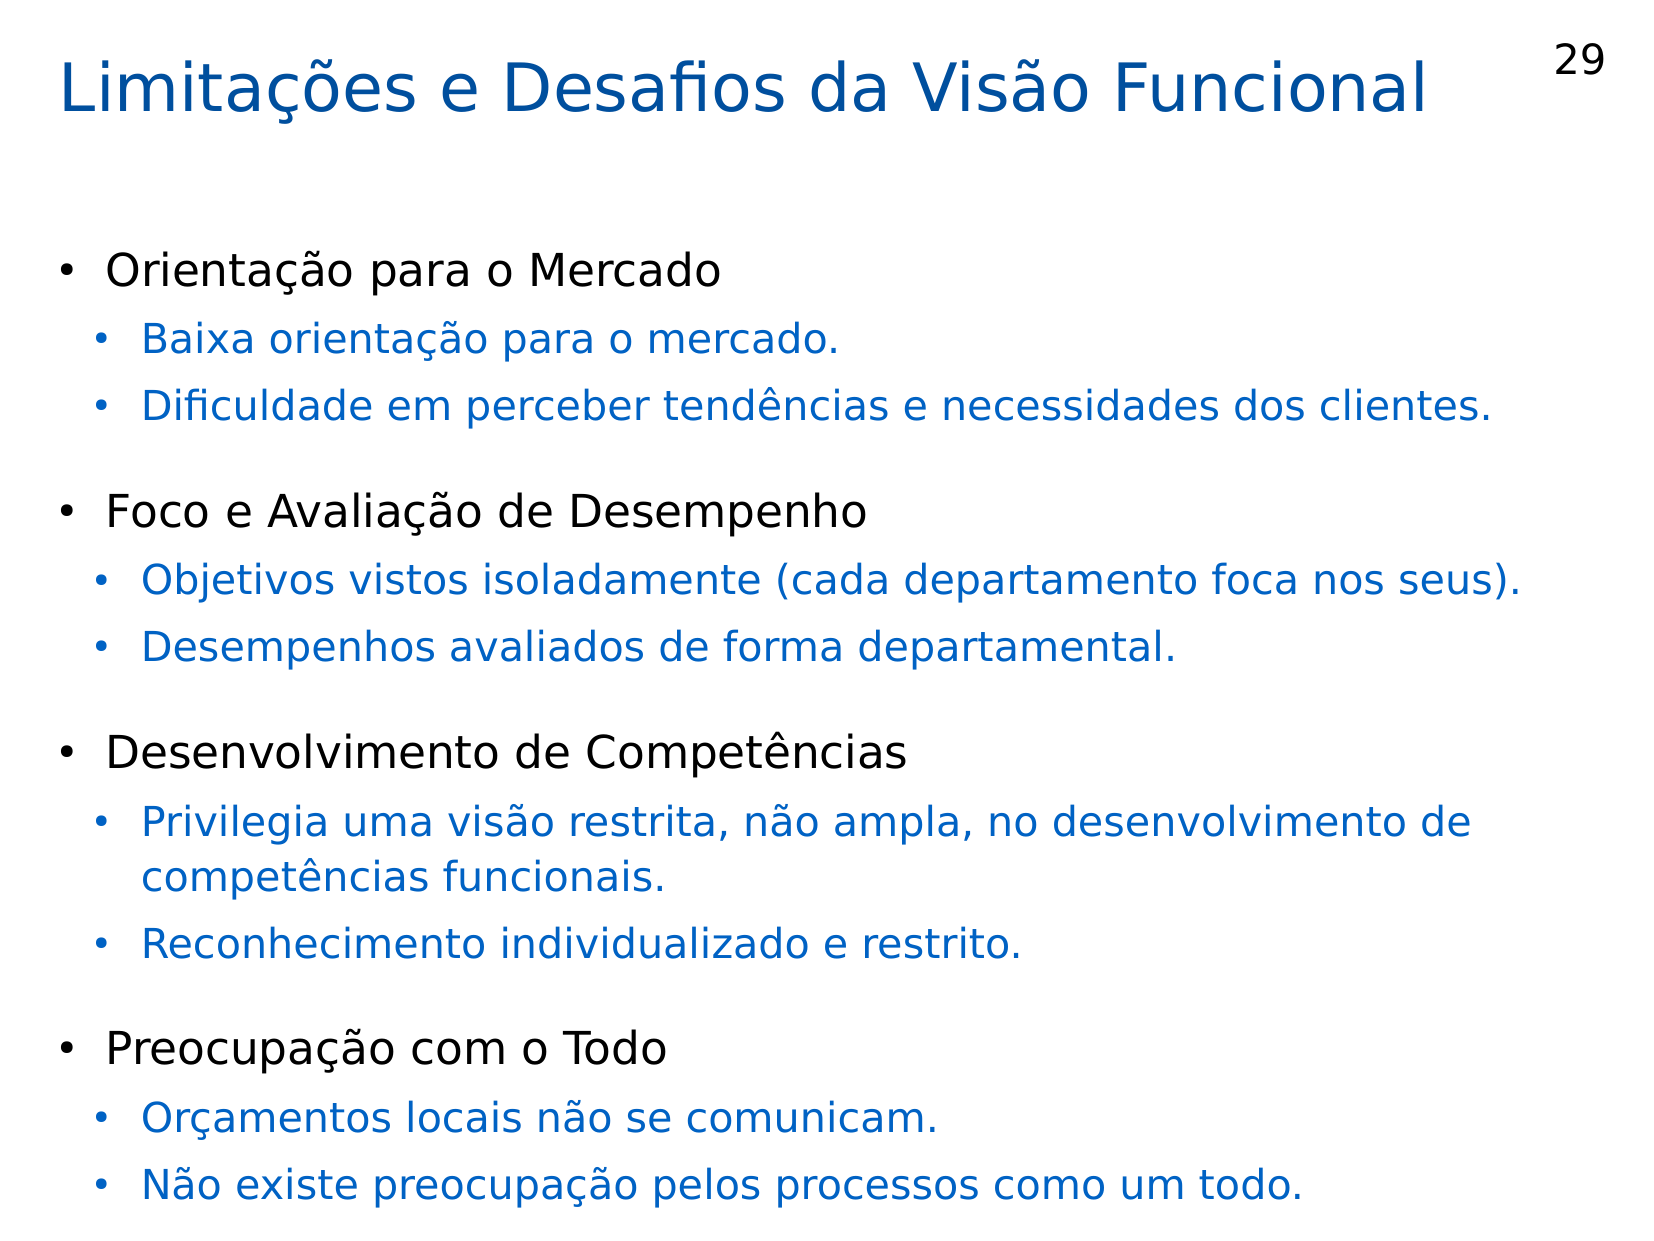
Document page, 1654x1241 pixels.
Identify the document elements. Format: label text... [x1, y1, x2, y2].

title Limitações e Desafios da Visão Funcional [59, 29, 1506, 148]
list Orientação para o Mercado Baixa orientação para o mercado. Dificuldade em perceber tendências e necessidades dos clientes. Foco e Avaliação de Desempenho Objetivos vistos isoladamente (cada departamento foca nos seus). Desempenhos avaliados de forma departamental. Desenvolvimento de Competências Privilegia uma visão restrita, não ampla, no desenvolvimento de competências funcionais. Reconhecimento individualizado e restrito. Preocupação com o Todo Orçamentos locais não se comunicam. Não existe preocupação pelos processos como um todo. [59, 236, 1595, 1211]
